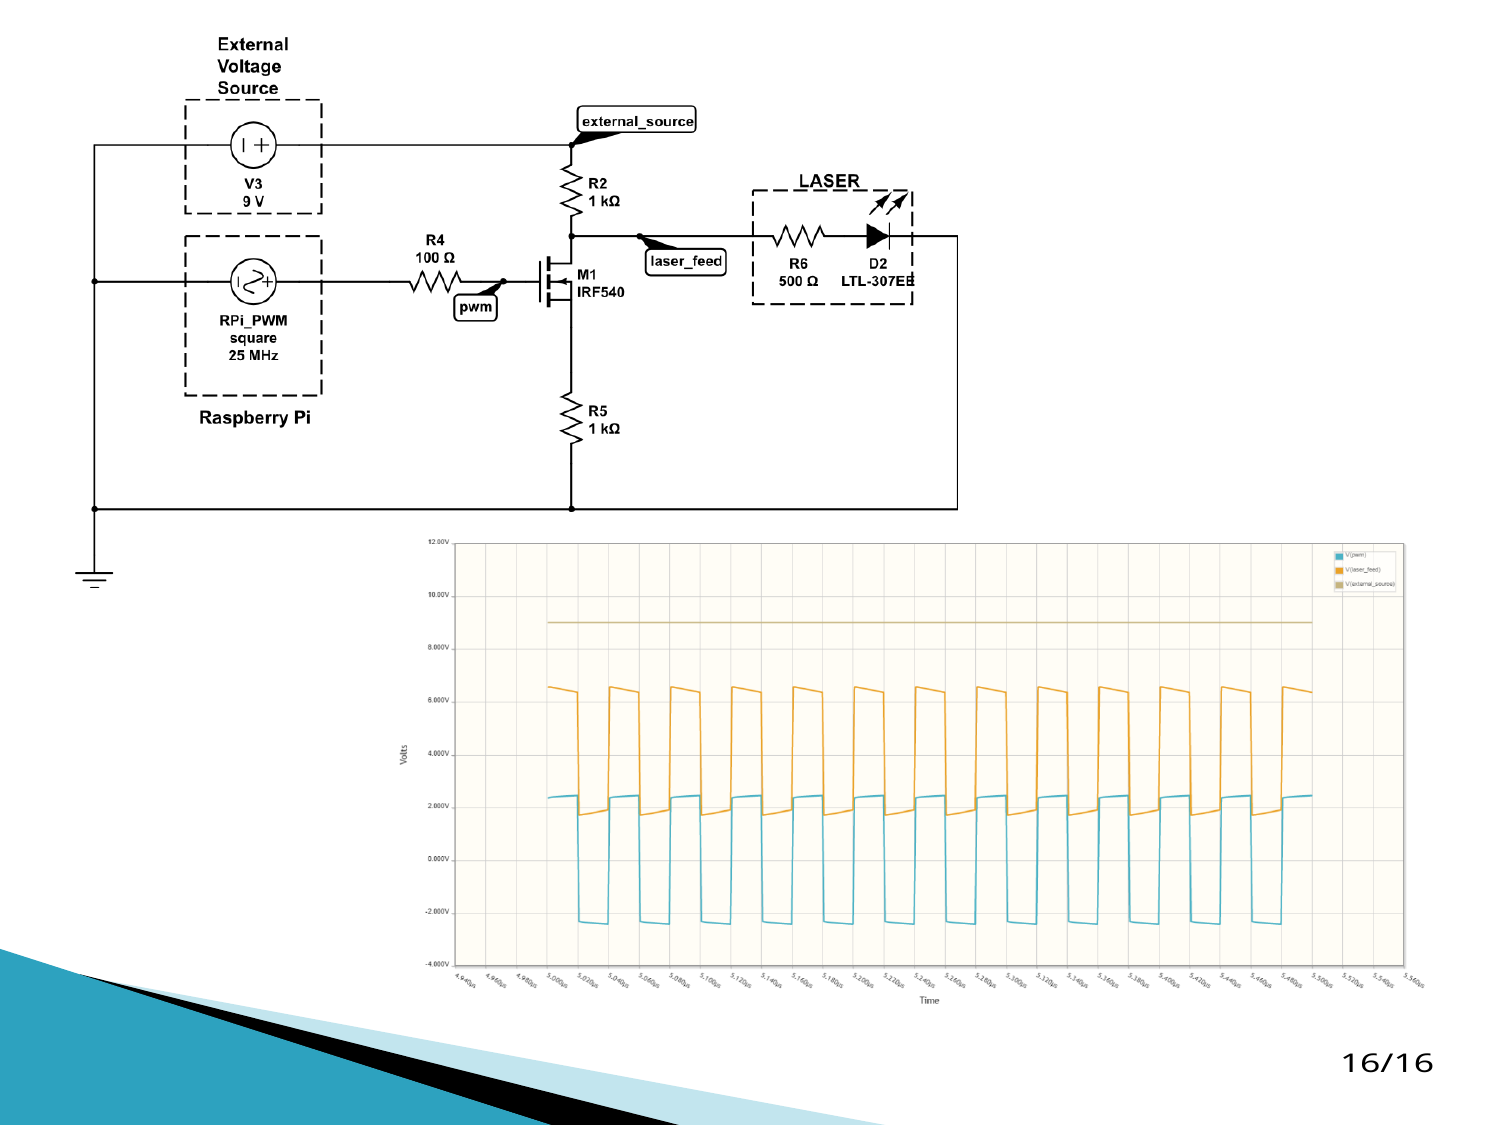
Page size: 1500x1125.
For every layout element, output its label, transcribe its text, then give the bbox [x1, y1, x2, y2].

text_box 16/16 [1325, 1037, 1451, 1089]
picture [75, 37, 1425, 1012]
